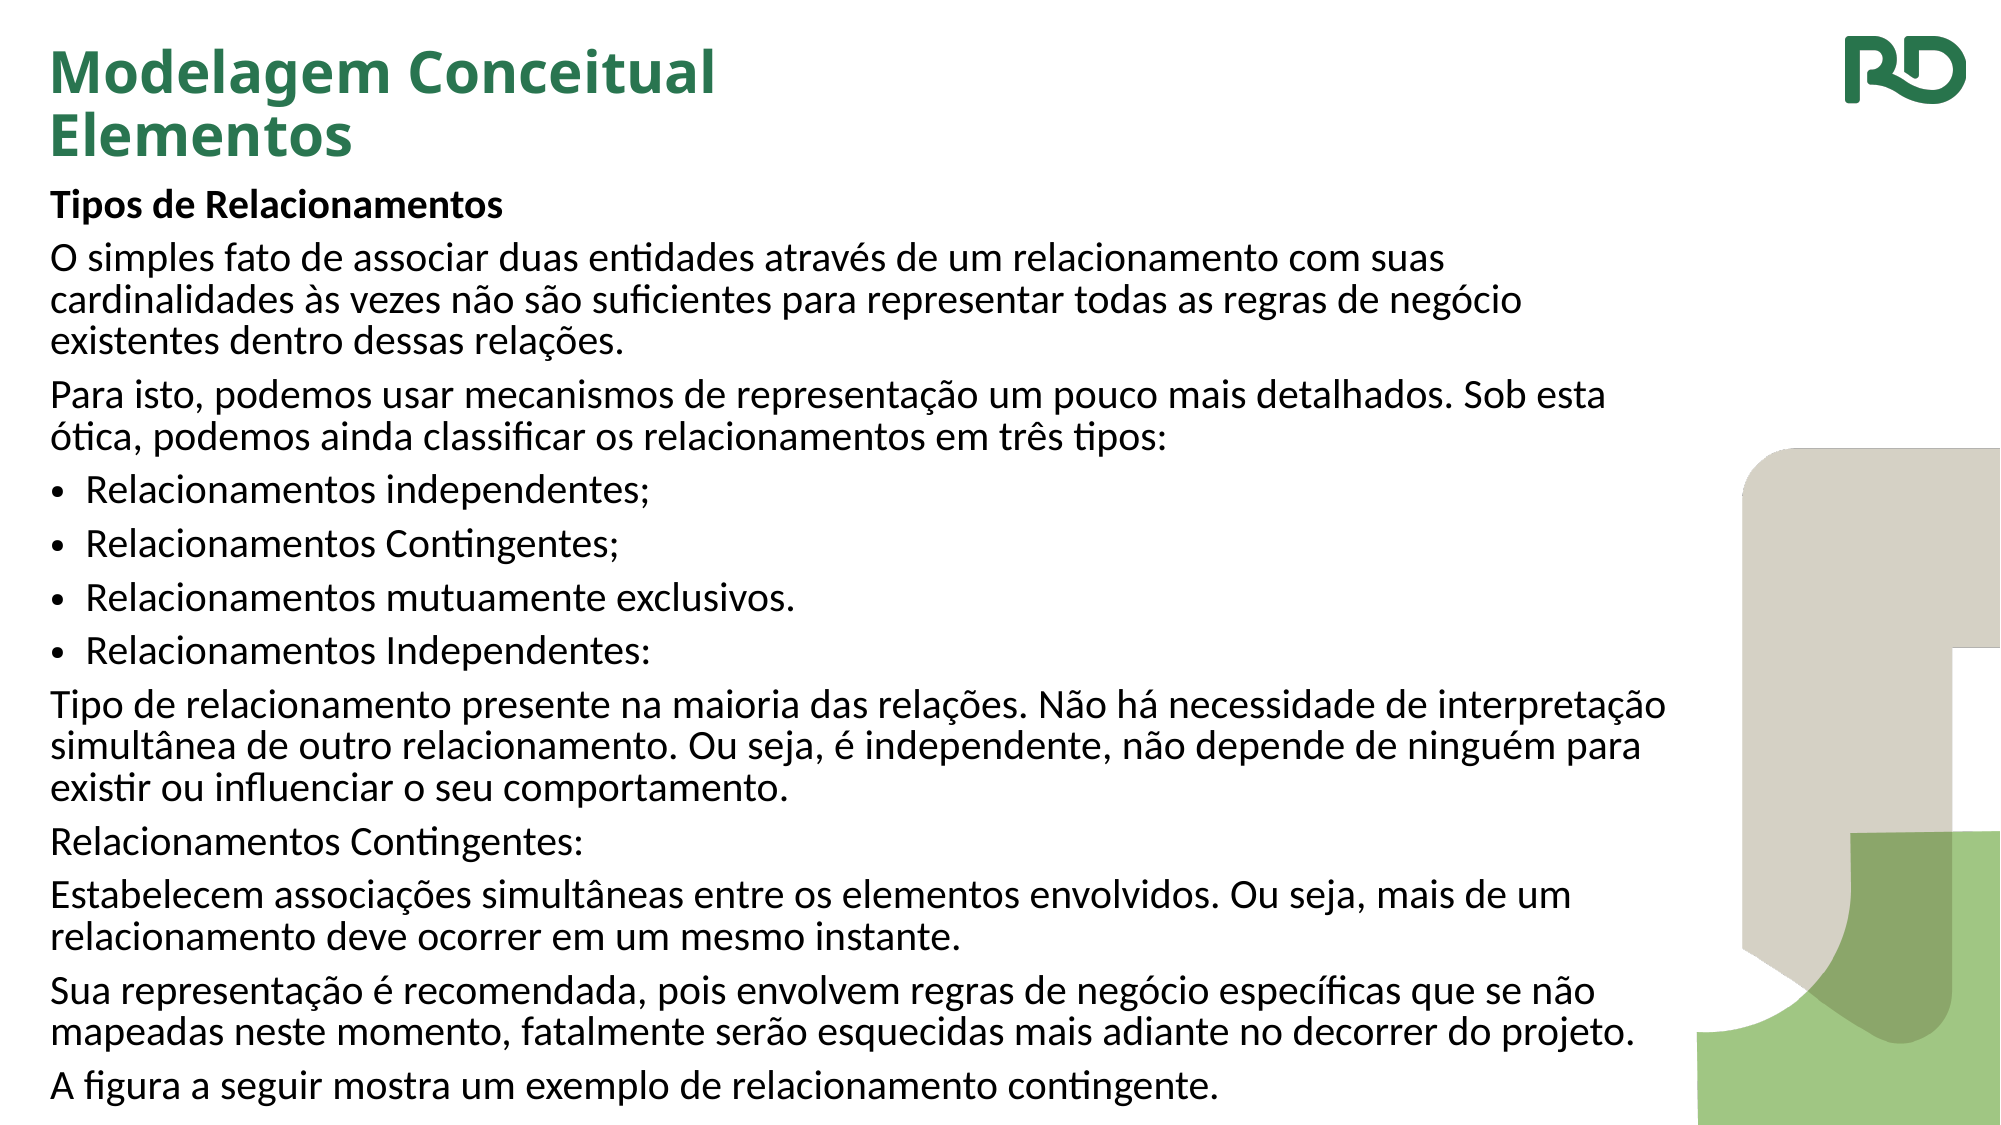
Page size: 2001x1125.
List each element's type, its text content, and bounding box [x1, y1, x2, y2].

text_box Tipos de Relacionamentos O simples fato de associar duas entidades através de um relacionamento com suas cardinalidades às vezes não são suficientes para representar todas as regras de negócio existentes dentro dessas relações. Para isto, podemos usar mecanismos de representação um pouco mais detalhados. Sob esta ótica, podemos ainda classificar os relacionamentos em três tipos: Relacionamentos independentes; Relacionamentos Contingentes; Relacionamentos mutuamente exclusivos. Relacionamentos Independentes: Tipo de relacionamento presente na maioria das relações. Não há necessidade de interpretação simultânea de outro relacionamento. Ou seja, é independente, não depende de ninguém para existir ou influenciar o seu comportamento. Relacionamentos Contingentes: Estabelecem associações simultâneas entre os elementos envolvidos. Ou seja, mais de um relacionamento deve ocorrer em um mesmo instante. Sua representação é recomendada, pois envolvem regras de negócio específicas que se não mapeadas neste momento, fatalmente serão esquecidas mais adiante no decorrer do projeto. A figura a seguir mostra um exemplo de relacionamento contingente. [35, 179, 1689, 1118]
text_box Modelagem Conceitual Elementos [33, 35, 1477, 180]
picture [1683, 416, 2000, 1125]
